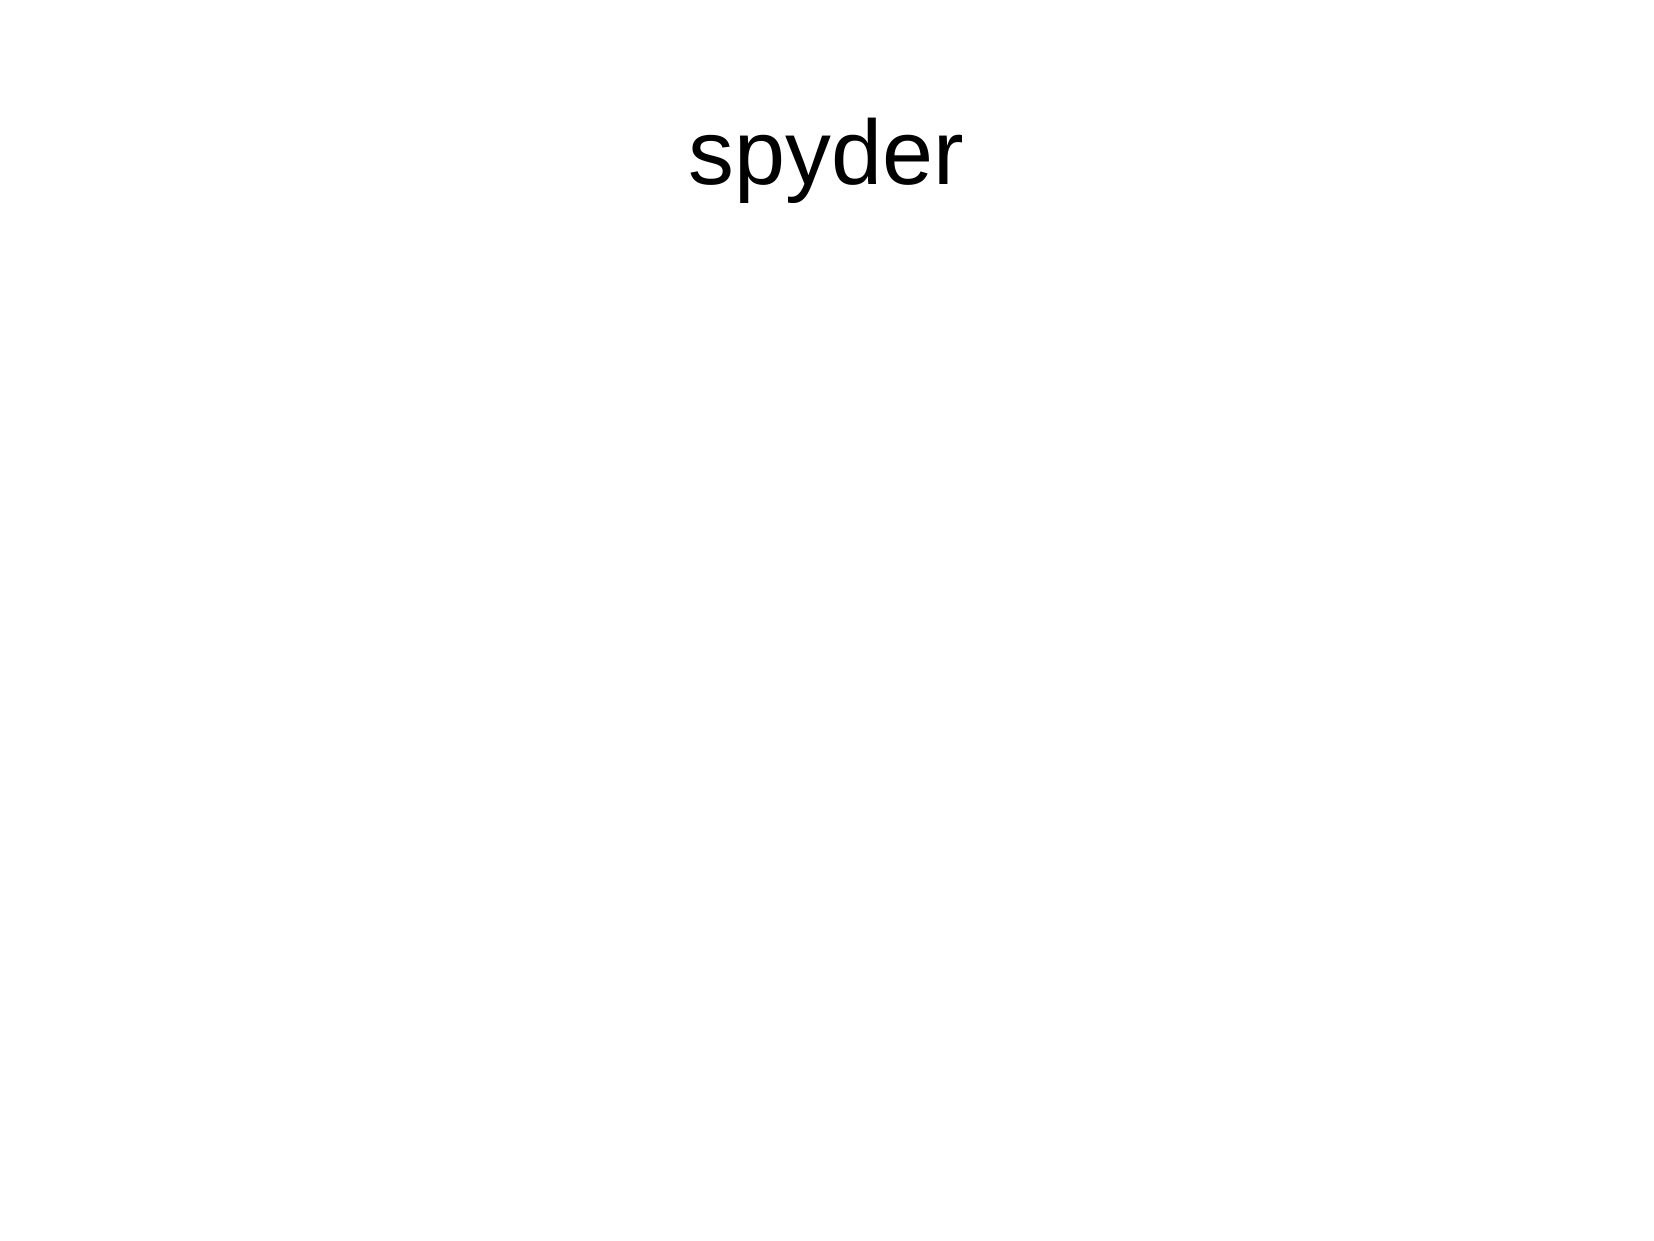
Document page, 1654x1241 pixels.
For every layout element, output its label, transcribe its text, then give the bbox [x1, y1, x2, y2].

title spyder [82, 49, 1571, 257]
